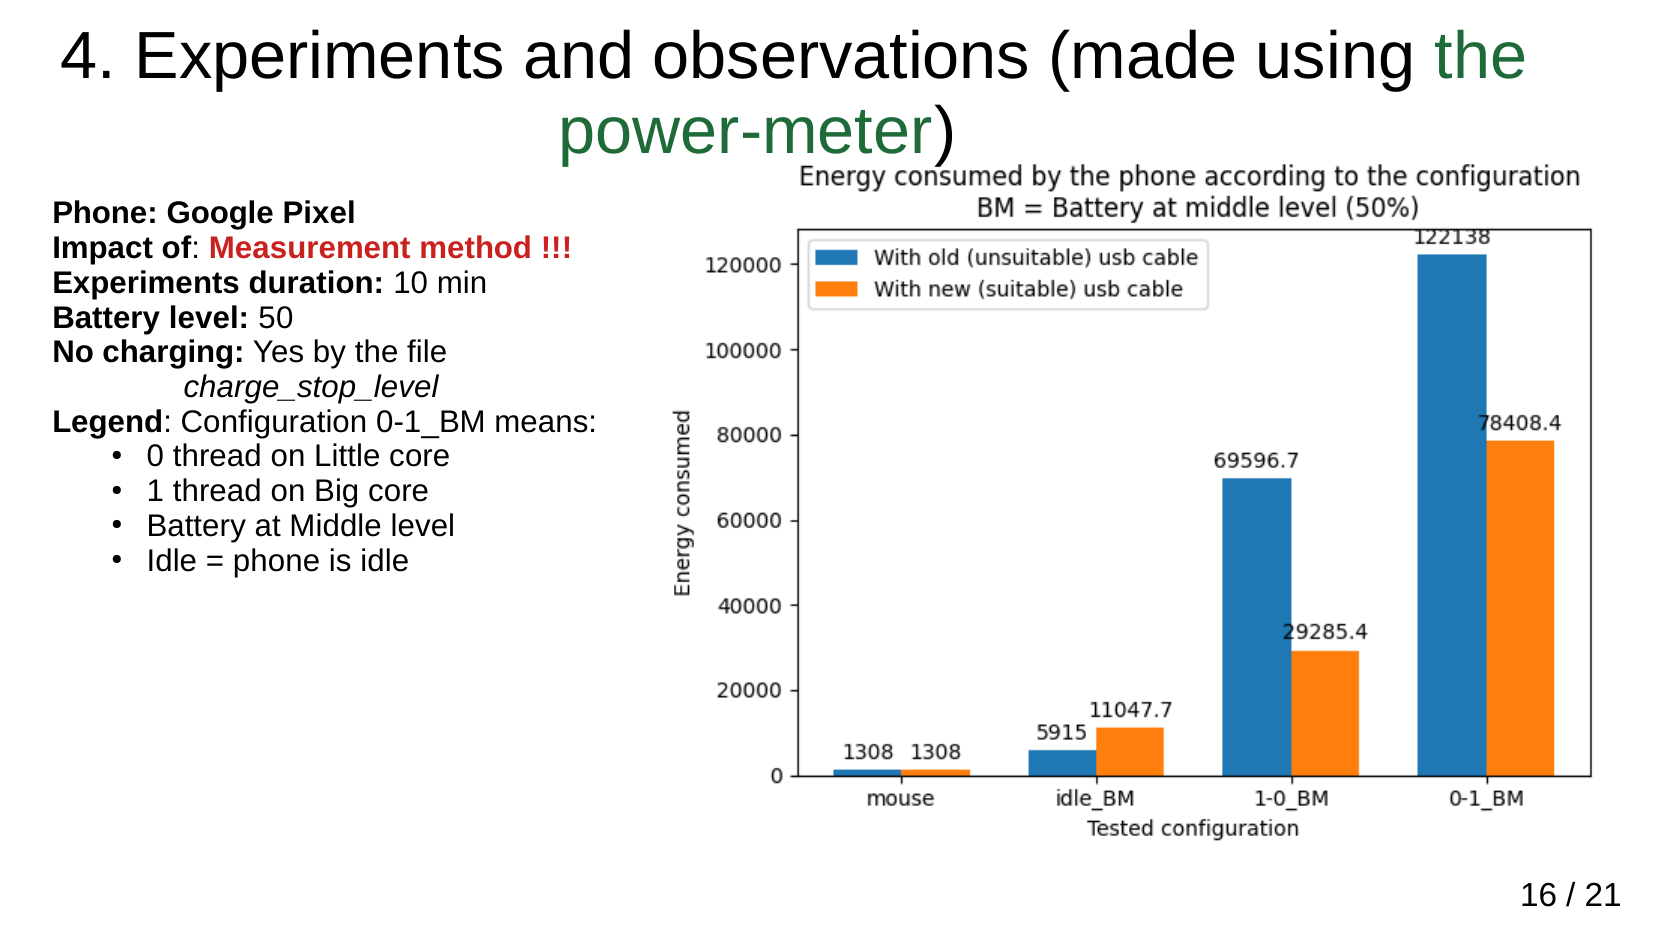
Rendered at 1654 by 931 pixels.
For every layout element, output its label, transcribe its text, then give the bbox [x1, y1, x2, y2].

text_box 16 / 21 [1505, 868, 1654, 931]
text_box Phone: Google Pixel Impact of: Measurement method !!! Experiments duration: 10 min Battery level: 50 No charging: Yes by the file charge_stop_level Legend: Configuration 0-1_BM means: 0 thread on Little core 1 thread on Big core Battery at Middle level Idle = phone is idle [37, 188, 863, 611]
picture [652, 168, 1613, 863]
title 4. Experiments and observations (made using the power-meter) [60, 17, 1654, 168]
